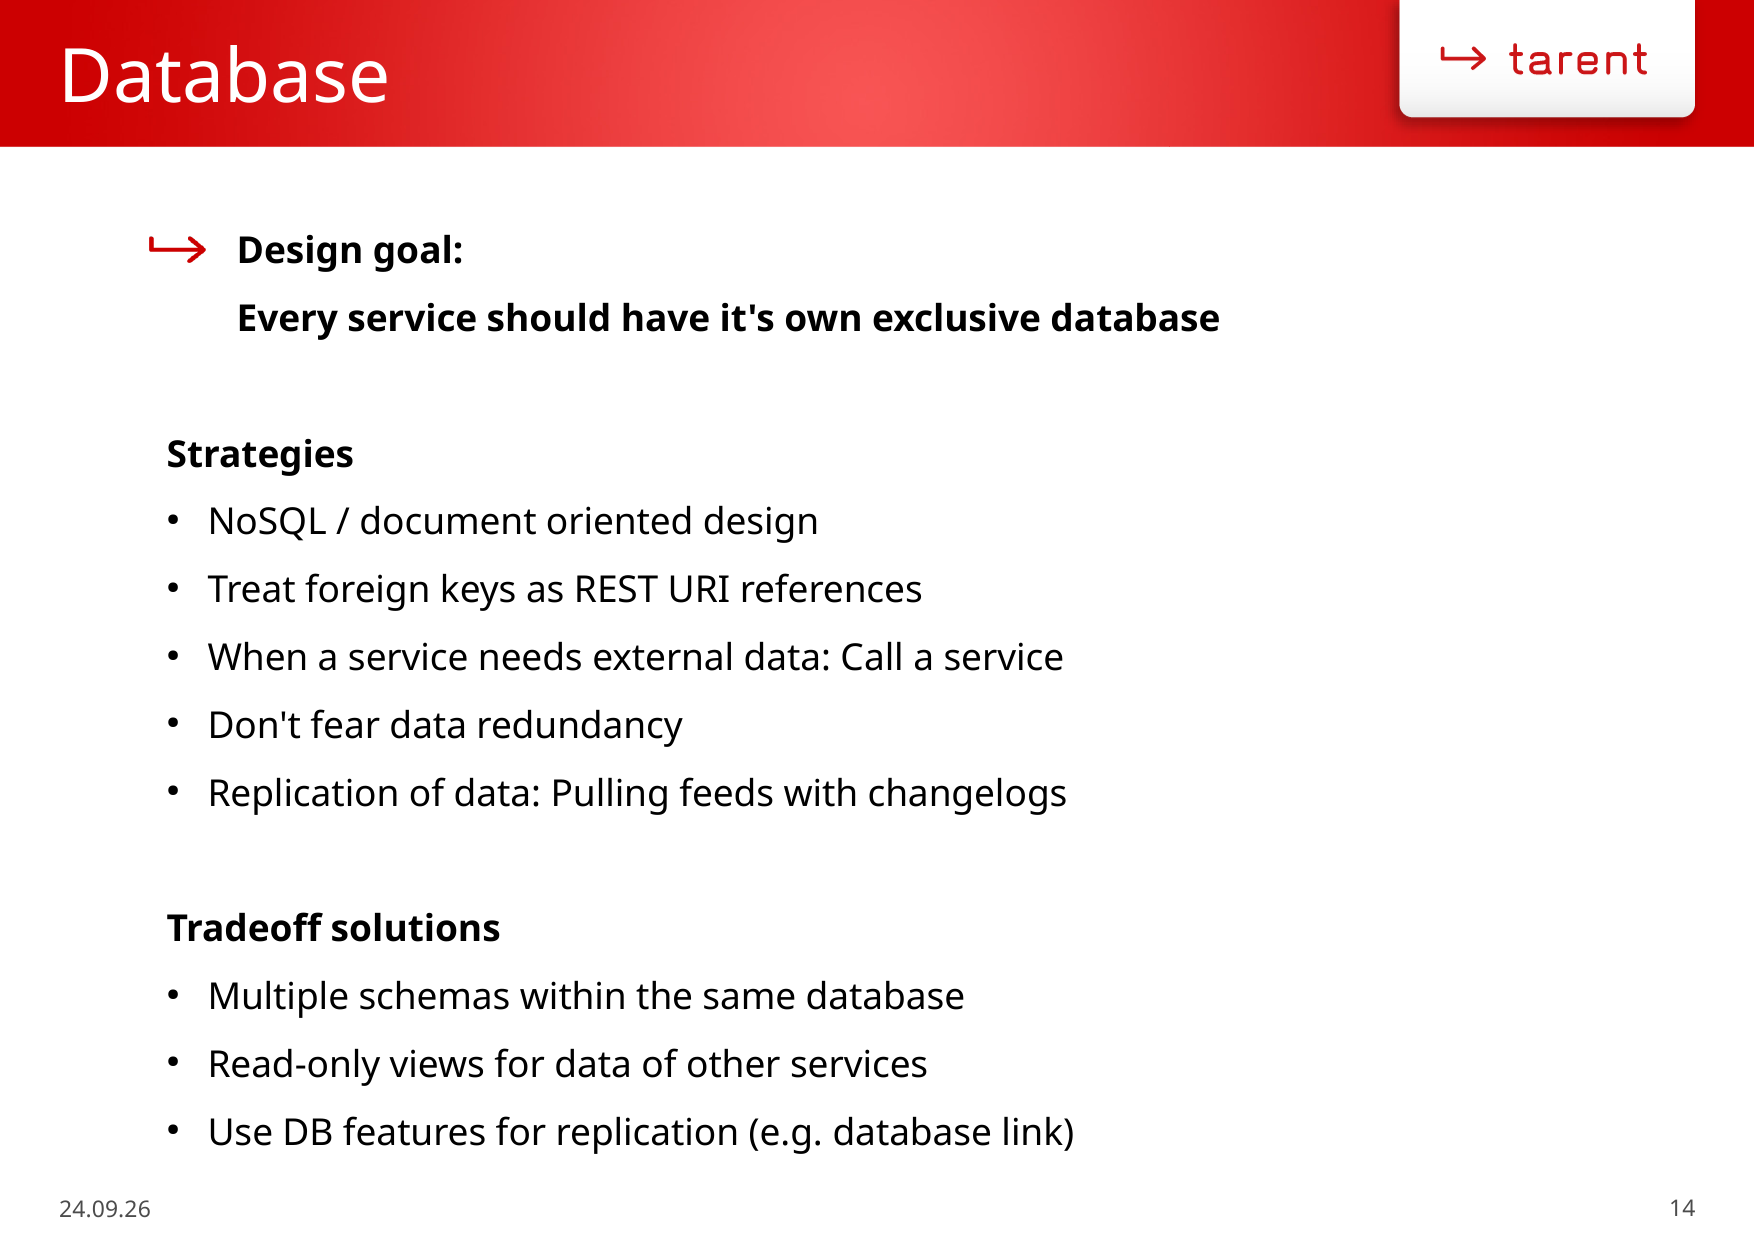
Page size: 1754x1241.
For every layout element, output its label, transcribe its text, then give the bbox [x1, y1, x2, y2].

picture [0, 0, 1754, 1240]
title Database [59, 0, 1638, 177]
list Design goal: Every service should have it's own exclusive database Strategies NoSQL / document oriented design Treat foreign keys as REST URI references When a service needs external data: Call a service Don't fear data redundancy Replication of data: Pulling feeds with changelogs Tradeoff solutions Multiple schemas within the same database Read-only views for data of other services Use DB features for replication (e.g. database link) [87, 224, 1667, 1158]
